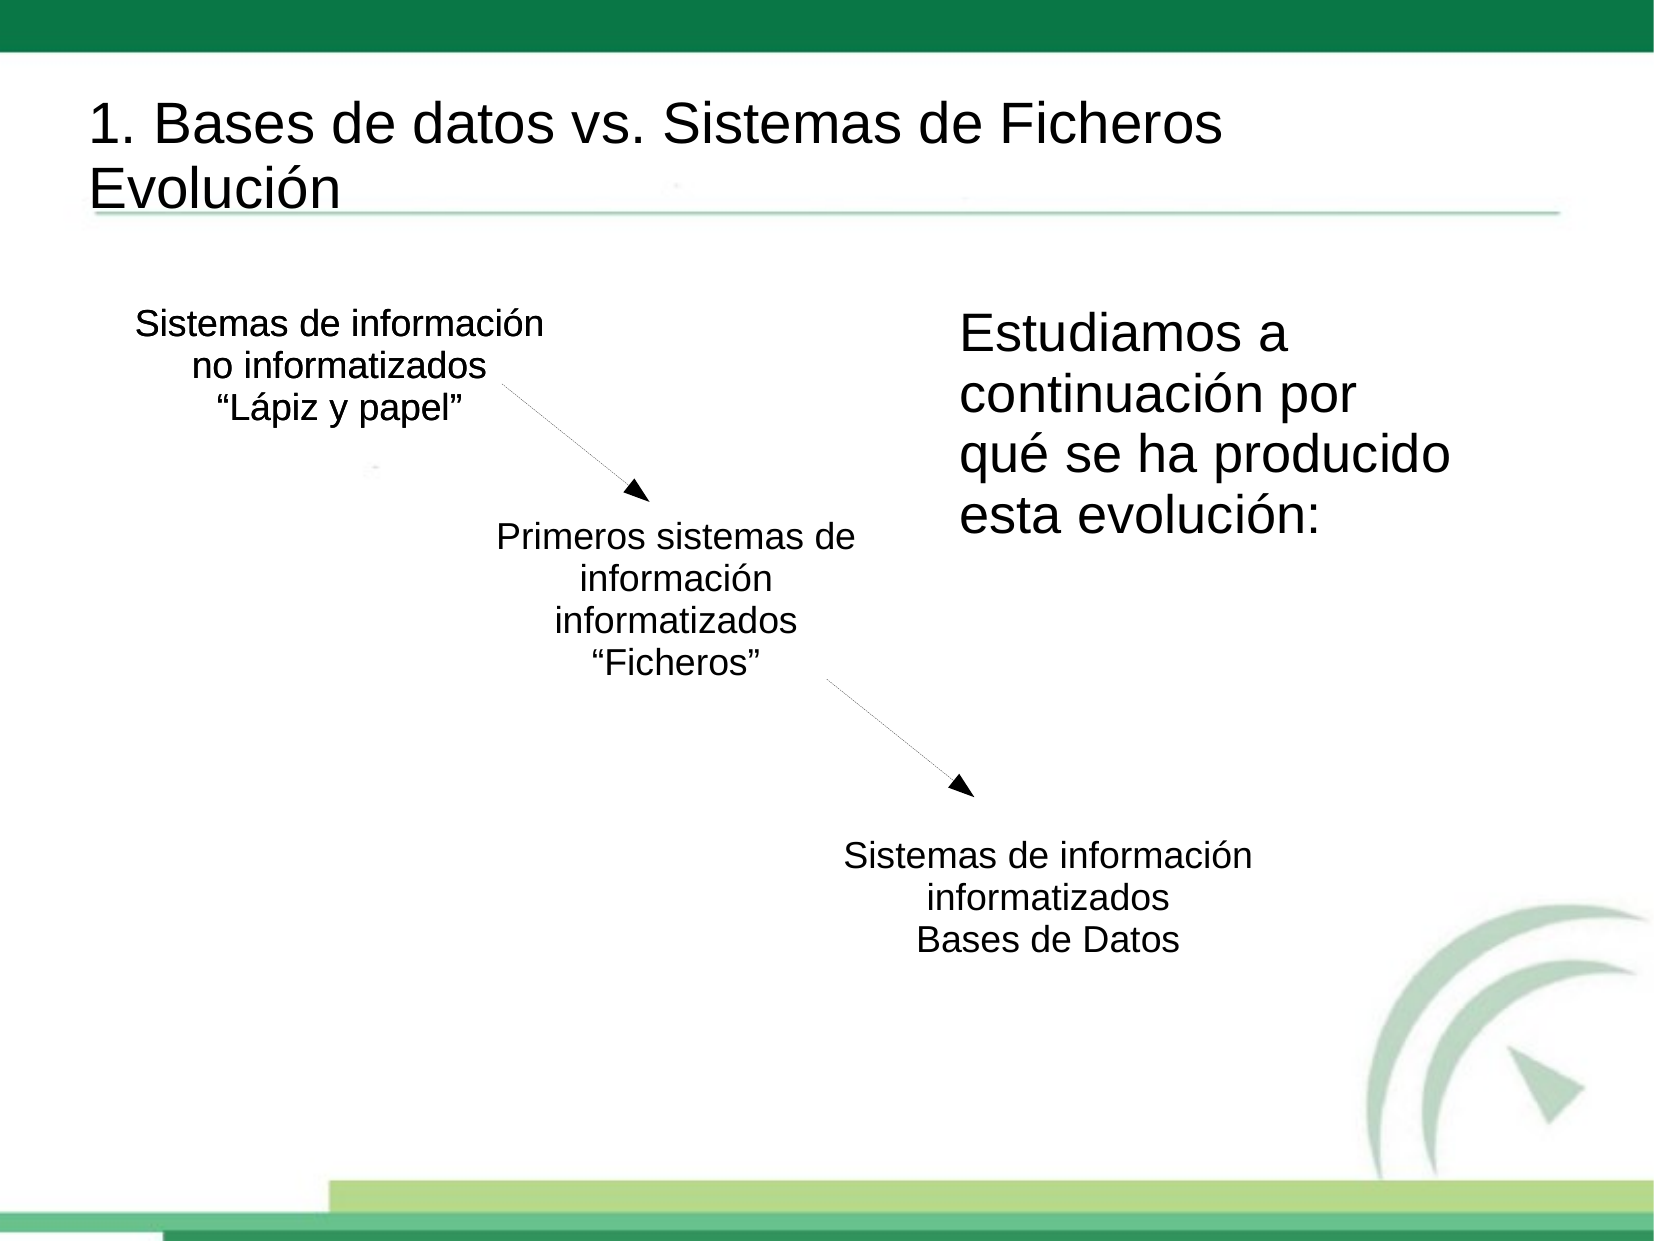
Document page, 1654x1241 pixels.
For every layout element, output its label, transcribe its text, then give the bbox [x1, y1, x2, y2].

picture [0, 0, 1654, 1241]
text_box Primeros sistemas de información informatizados “Ficheros” [454, 507, 898, 691]
title 1. Bases de datos vs. Sistemas de Ficheros Evolución [88, 60, 1577, 253]
text_box Sistemas de información no informatizados “Lápiz y papel” [118, 295, 562, 437]
text_box Estudiamos a continuación por qué se ha producido esta evolución: [944, 295, 1477, 553]
text_box Sistemas de información informatizados Bases de Datos [826, 826, 1270, 968]
